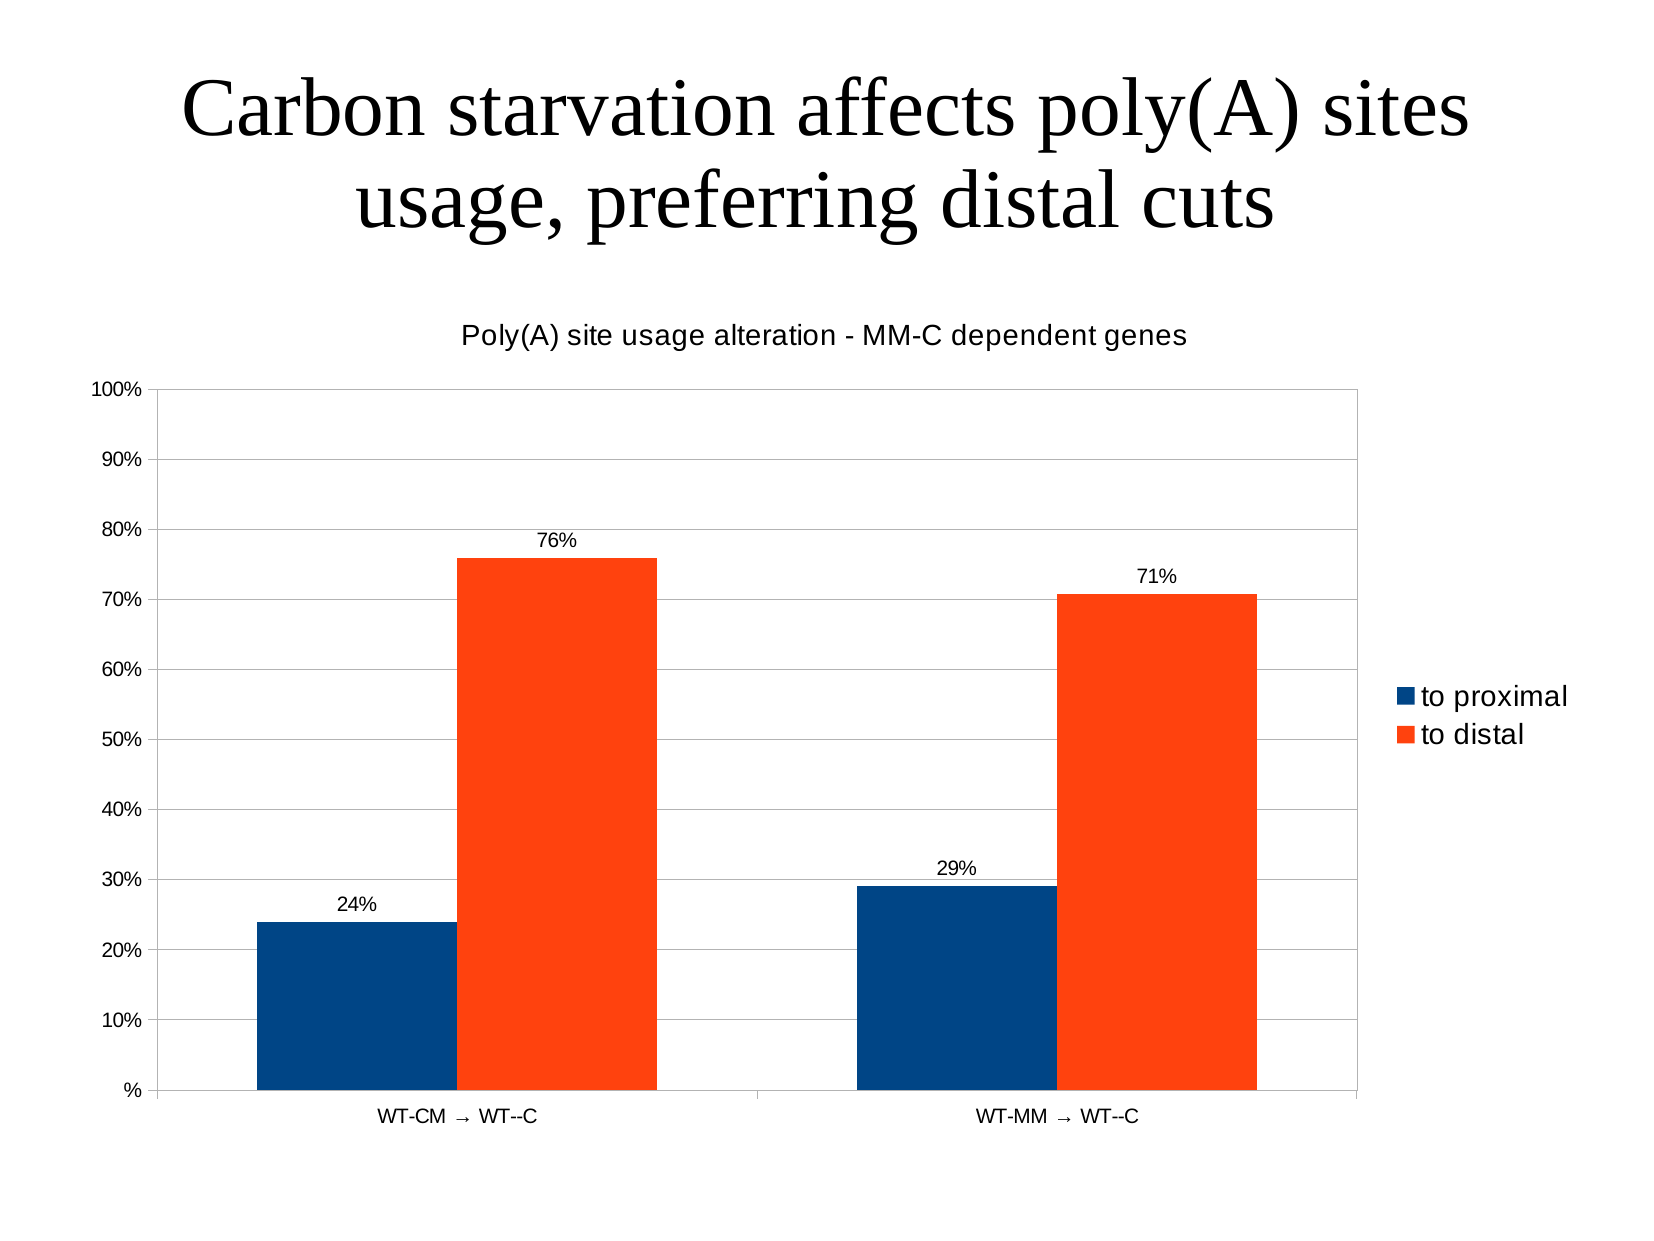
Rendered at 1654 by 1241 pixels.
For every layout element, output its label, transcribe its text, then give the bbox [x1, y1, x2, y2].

chart [60, 285, 1591, 1146]
title Carbon starvation affects poly(A) sites usage, preferring distal cuts [82, 49, 1571, 257]
